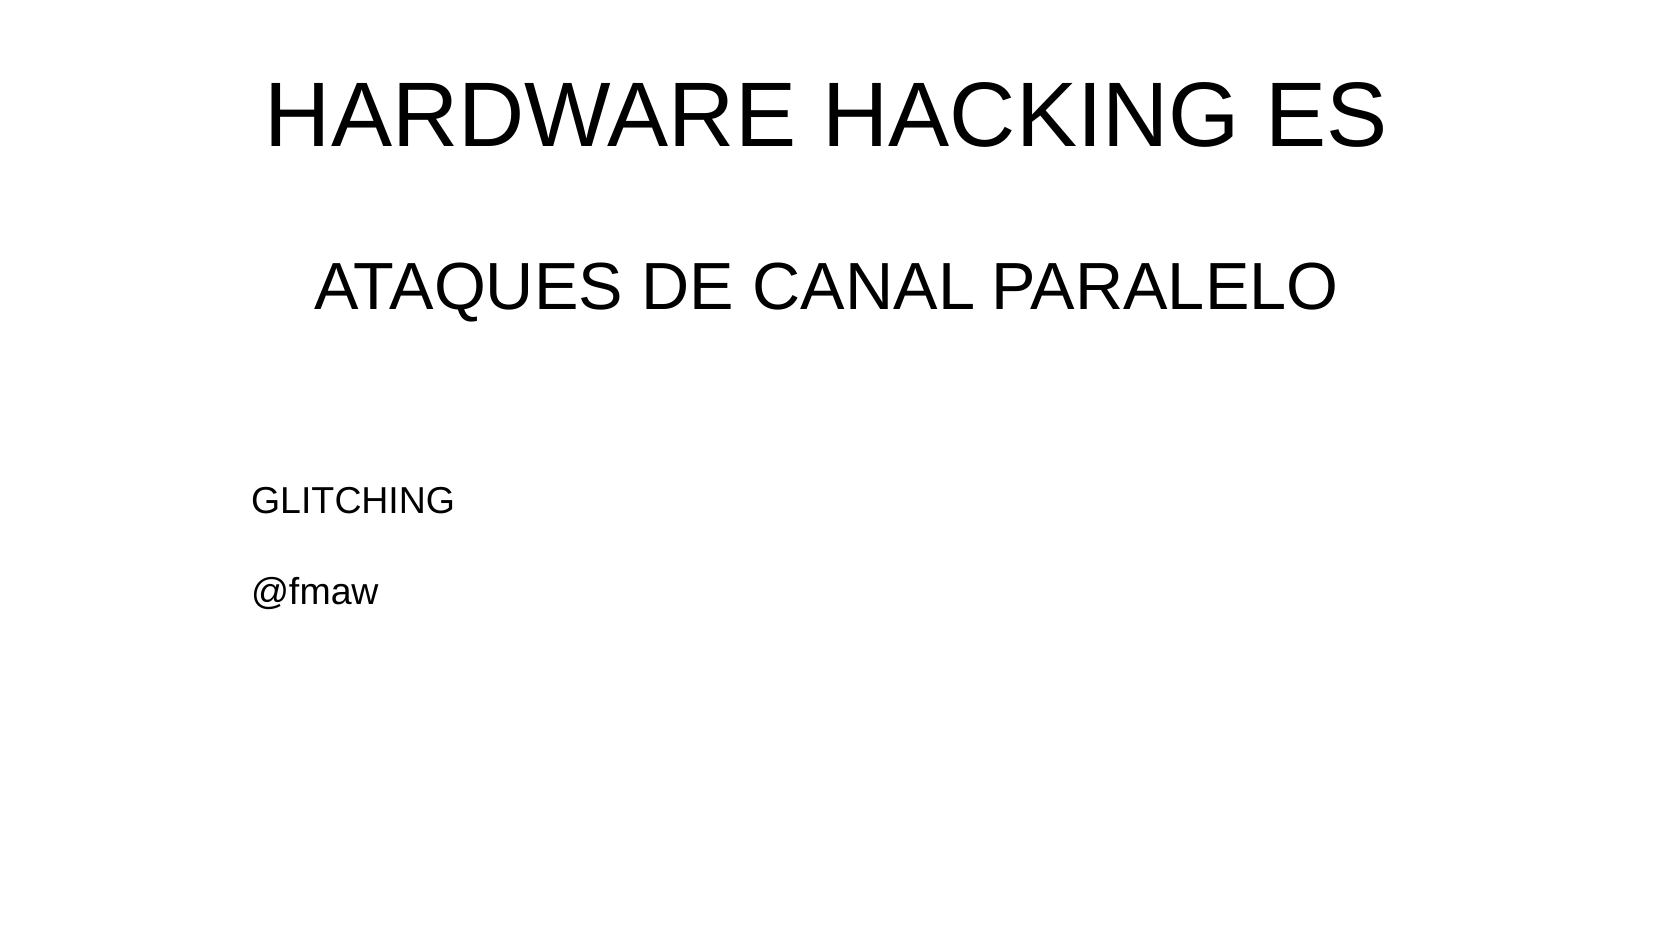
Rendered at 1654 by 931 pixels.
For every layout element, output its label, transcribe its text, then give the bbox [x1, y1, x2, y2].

subtitle ATAQUES DE CANAL PARALELO [82, 217, 1571, 355]
text_box @fmaw [236, 563, 473, 621]
text_box GLITCHING [236, 472, 473, 530]
title HARDWARE HACKING ES [82, 37, 1571, 193]
